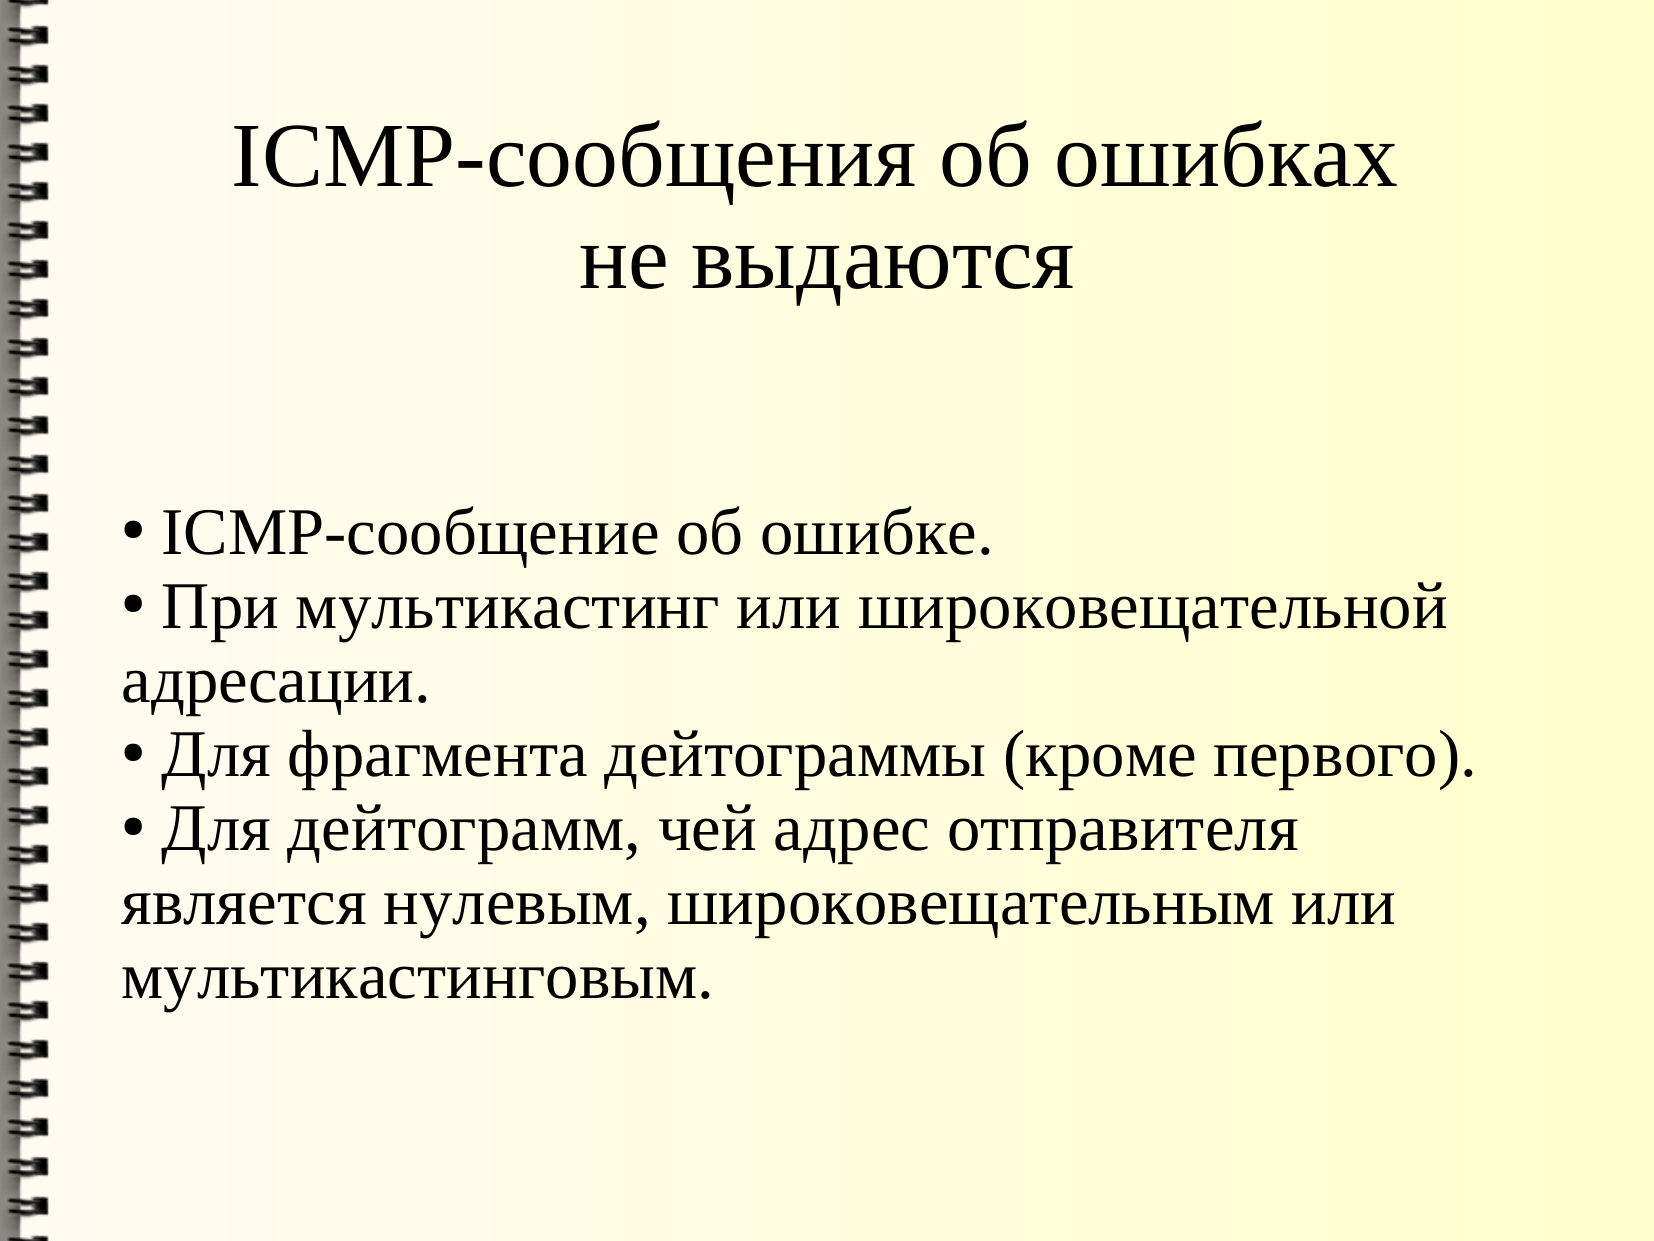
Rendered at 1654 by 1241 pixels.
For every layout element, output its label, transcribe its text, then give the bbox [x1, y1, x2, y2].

picture [0, 0, 1654, 1241]
subtitle ICMP-сообщение об ошибке. При мультикастинг или широковещательной адресации. Для фрагмента дейтограммы (кроме первого). Для дейтограмм, чей адрес отправителя является нулевым, широковещательным или мультикастинговым. [121, 352, 1534, 1156]
title ICMP-сообщения об ошибках не выдаются [121, 104, 1534, 308]
